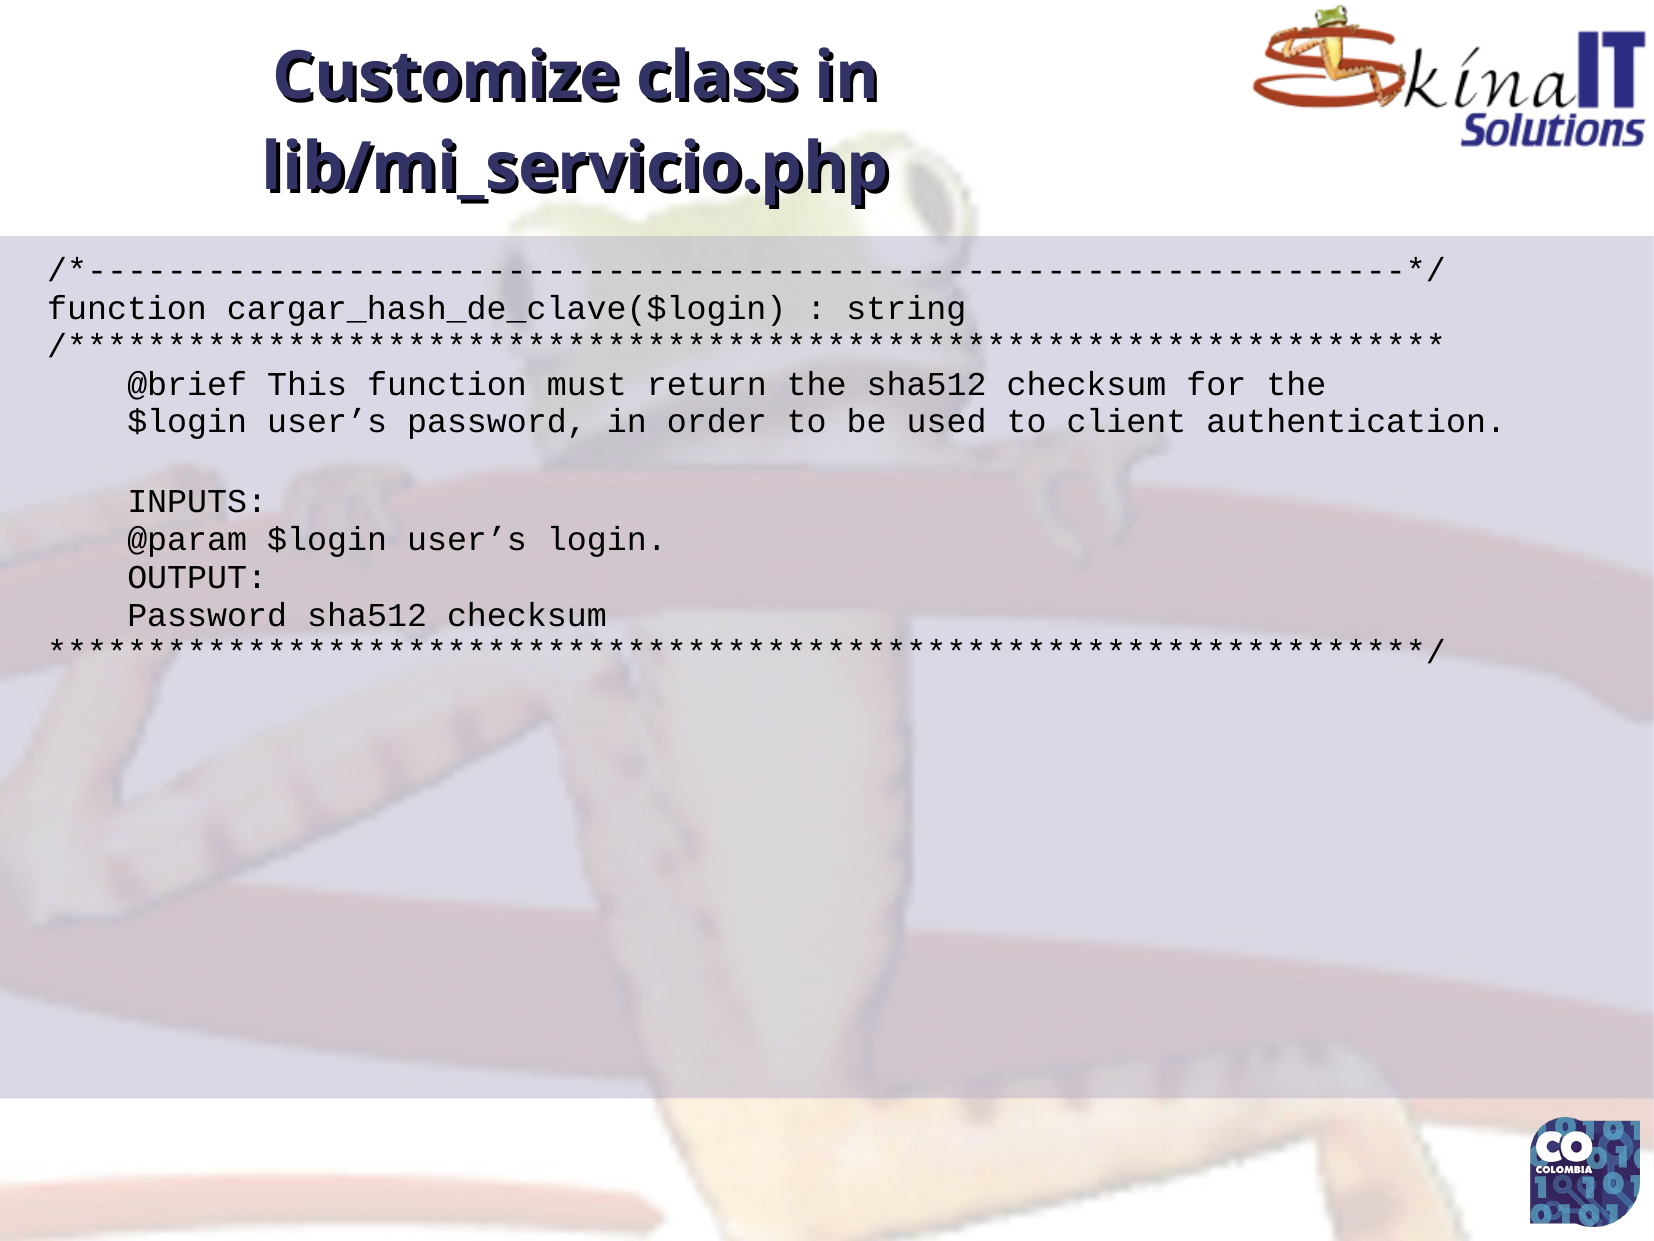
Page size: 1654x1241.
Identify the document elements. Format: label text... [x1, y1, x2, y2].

picture [0, 1099, 1654, 1241]
picture [1152, 0, 1654, 236]
list /*------------------------------------------------------------------*/ function cargar_hash_de_clave($login) : string /********************************************************************* @brief This function must return the sha512 checksum for the $login user’s password, in order to be used to client authentication. INPUTS: @param $login user’s login. OUTPUT: Password sha512 checksum *********************************************************************/ [0, 236, 1654, 1099]
title Customize class in lib/mi_servicio.php [0, 0, 1152, 236]
